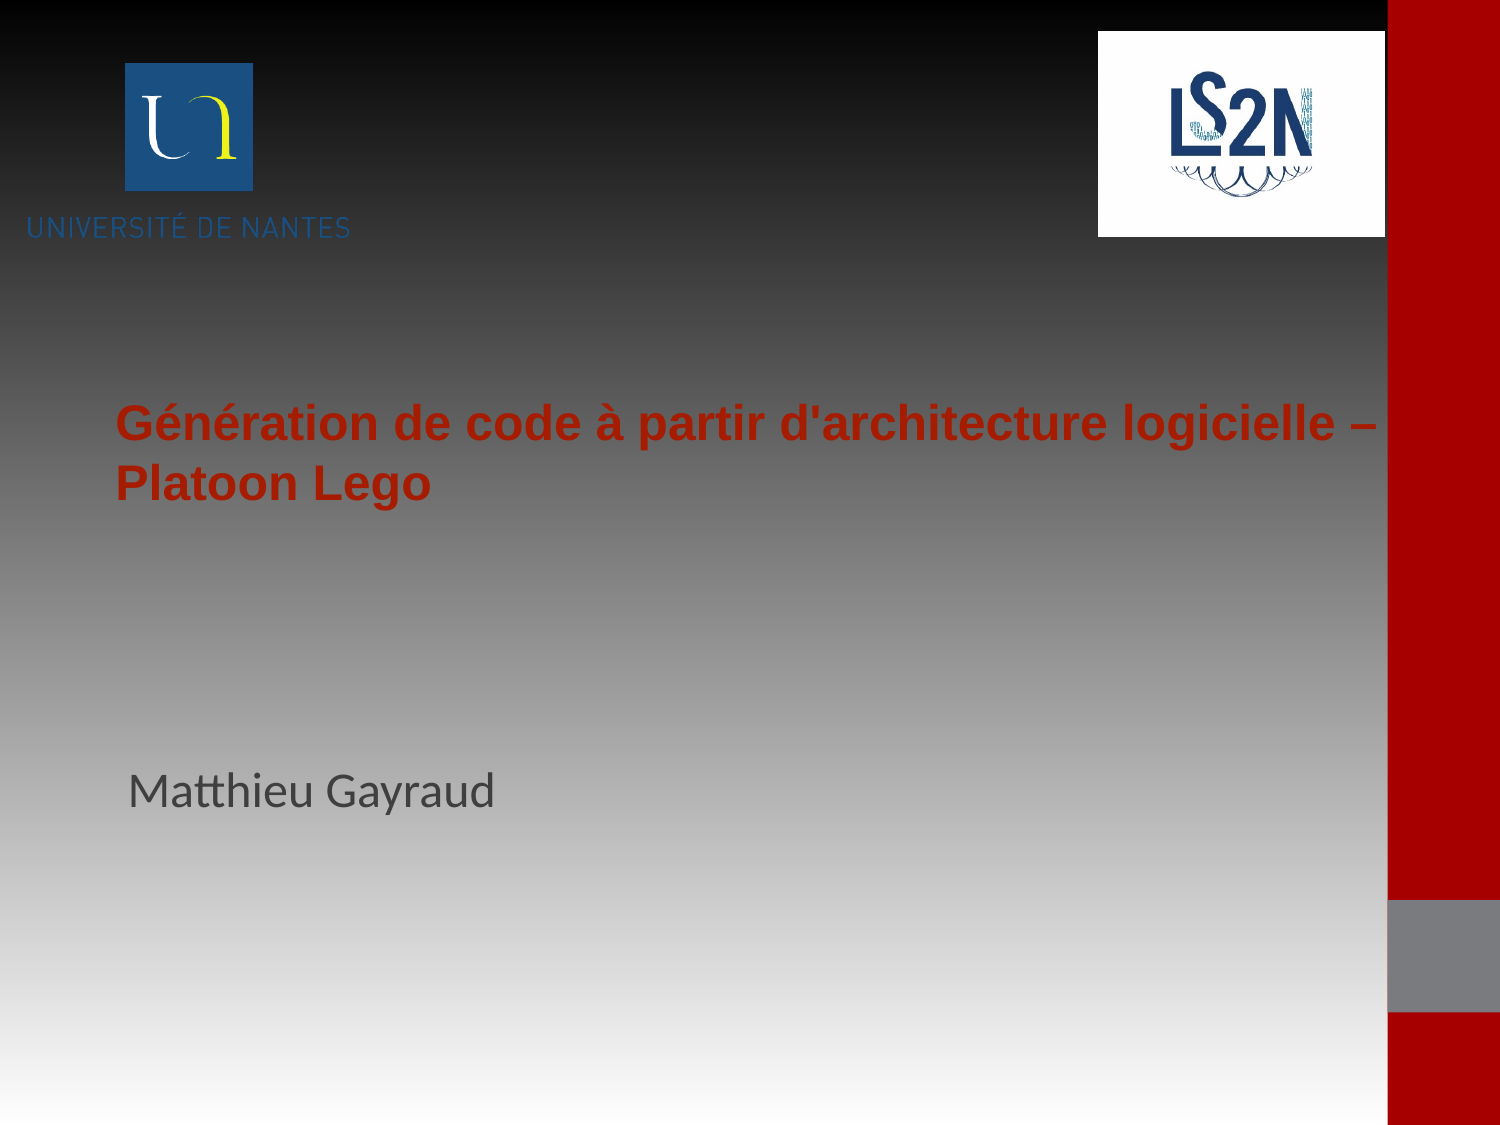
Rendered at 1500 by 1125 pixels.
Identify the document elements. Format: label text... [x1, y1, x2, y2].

picture [1098, 31, 1385, 237]
picture [28, 63, 349, 238]
title Génération de code à partir d'architecture logicielle – Platoon Lego [100, 312, 1433, 738]
subtitle Matthieu Gayraud [112, 750, 1306, 925]
